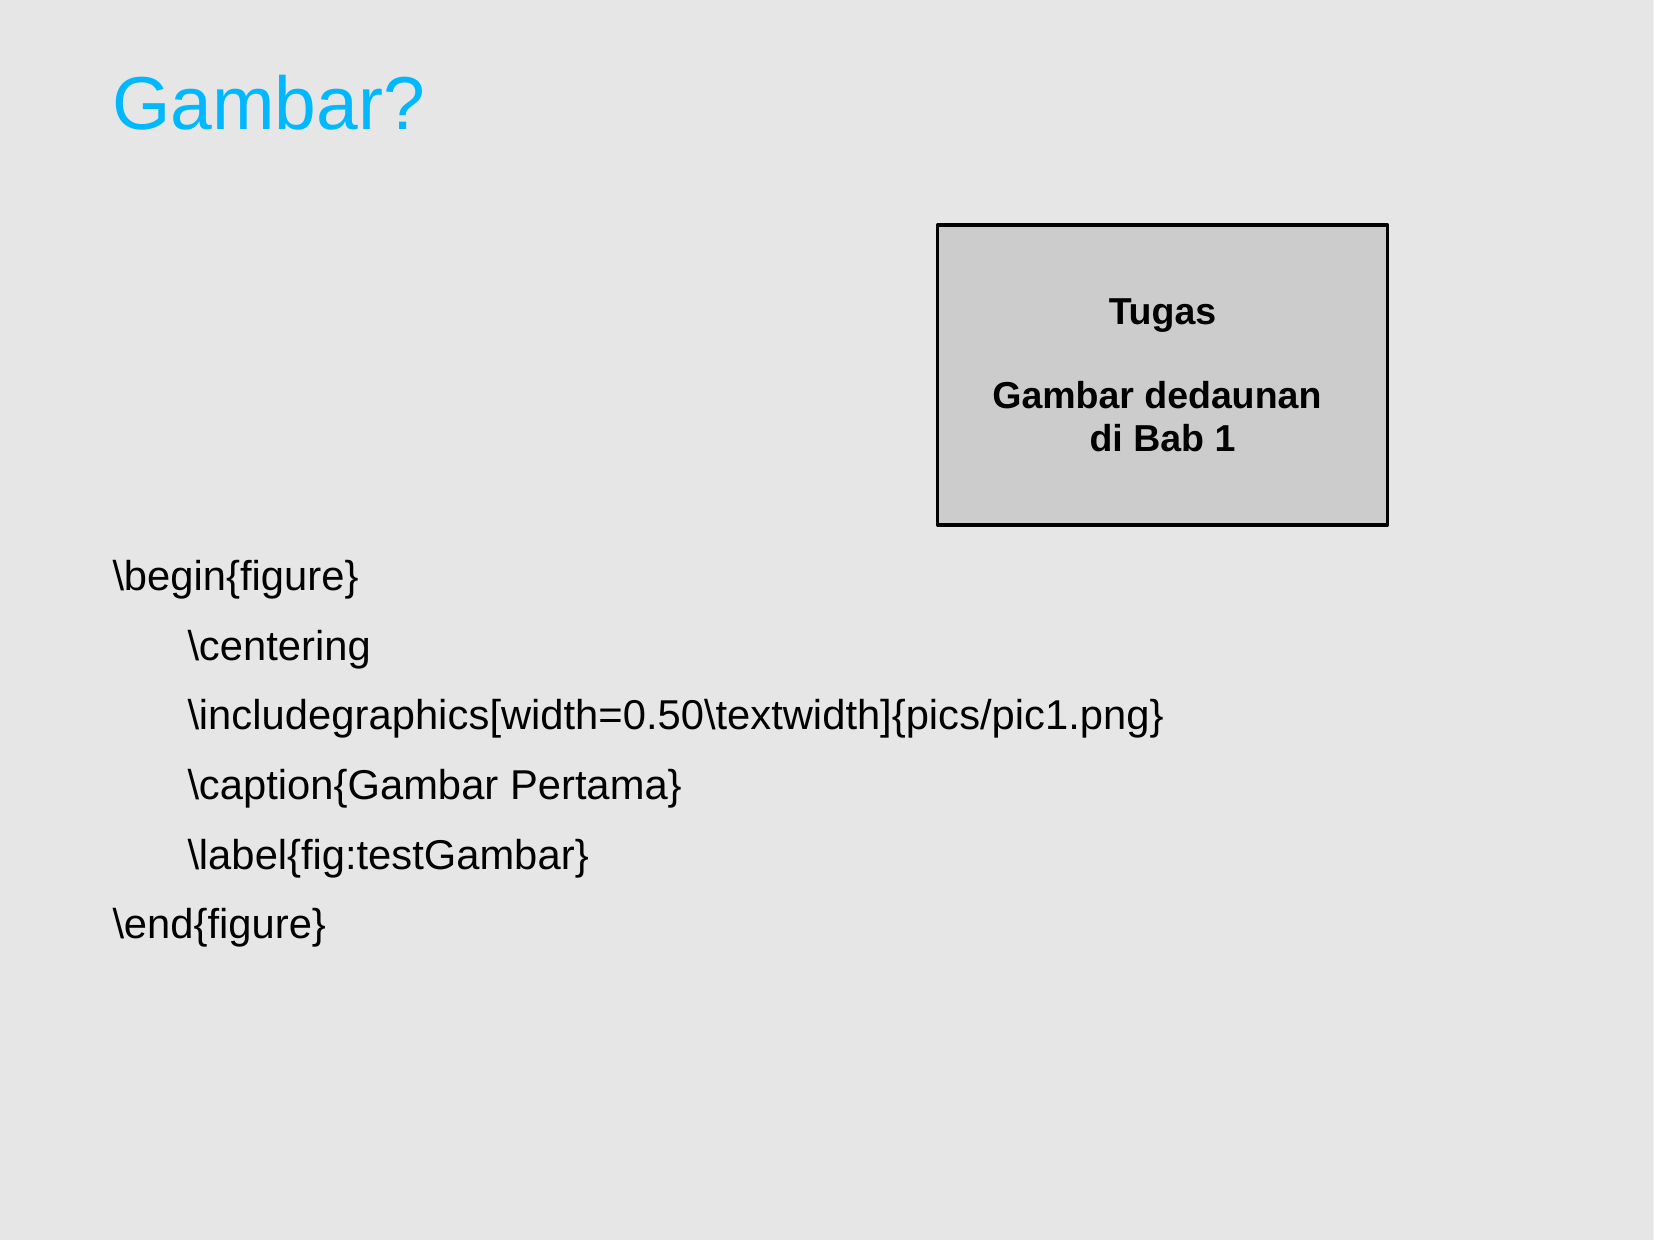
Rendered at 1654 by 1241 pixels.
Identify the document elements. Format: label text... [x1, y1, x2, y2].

text_box \begin{figure} \centering \includegraphics[width=0.50\textwidth]{pics/pic1.png} \caption{Gambar Pertama} \label{fig:testGambar} \end{figure} [112, 539, 1463, 938]
text_box Tugas Gambar dedaunan di Bab 1 [937, 225, 1388, 526]
title Gambar? [112, 56, 1571, 151]
